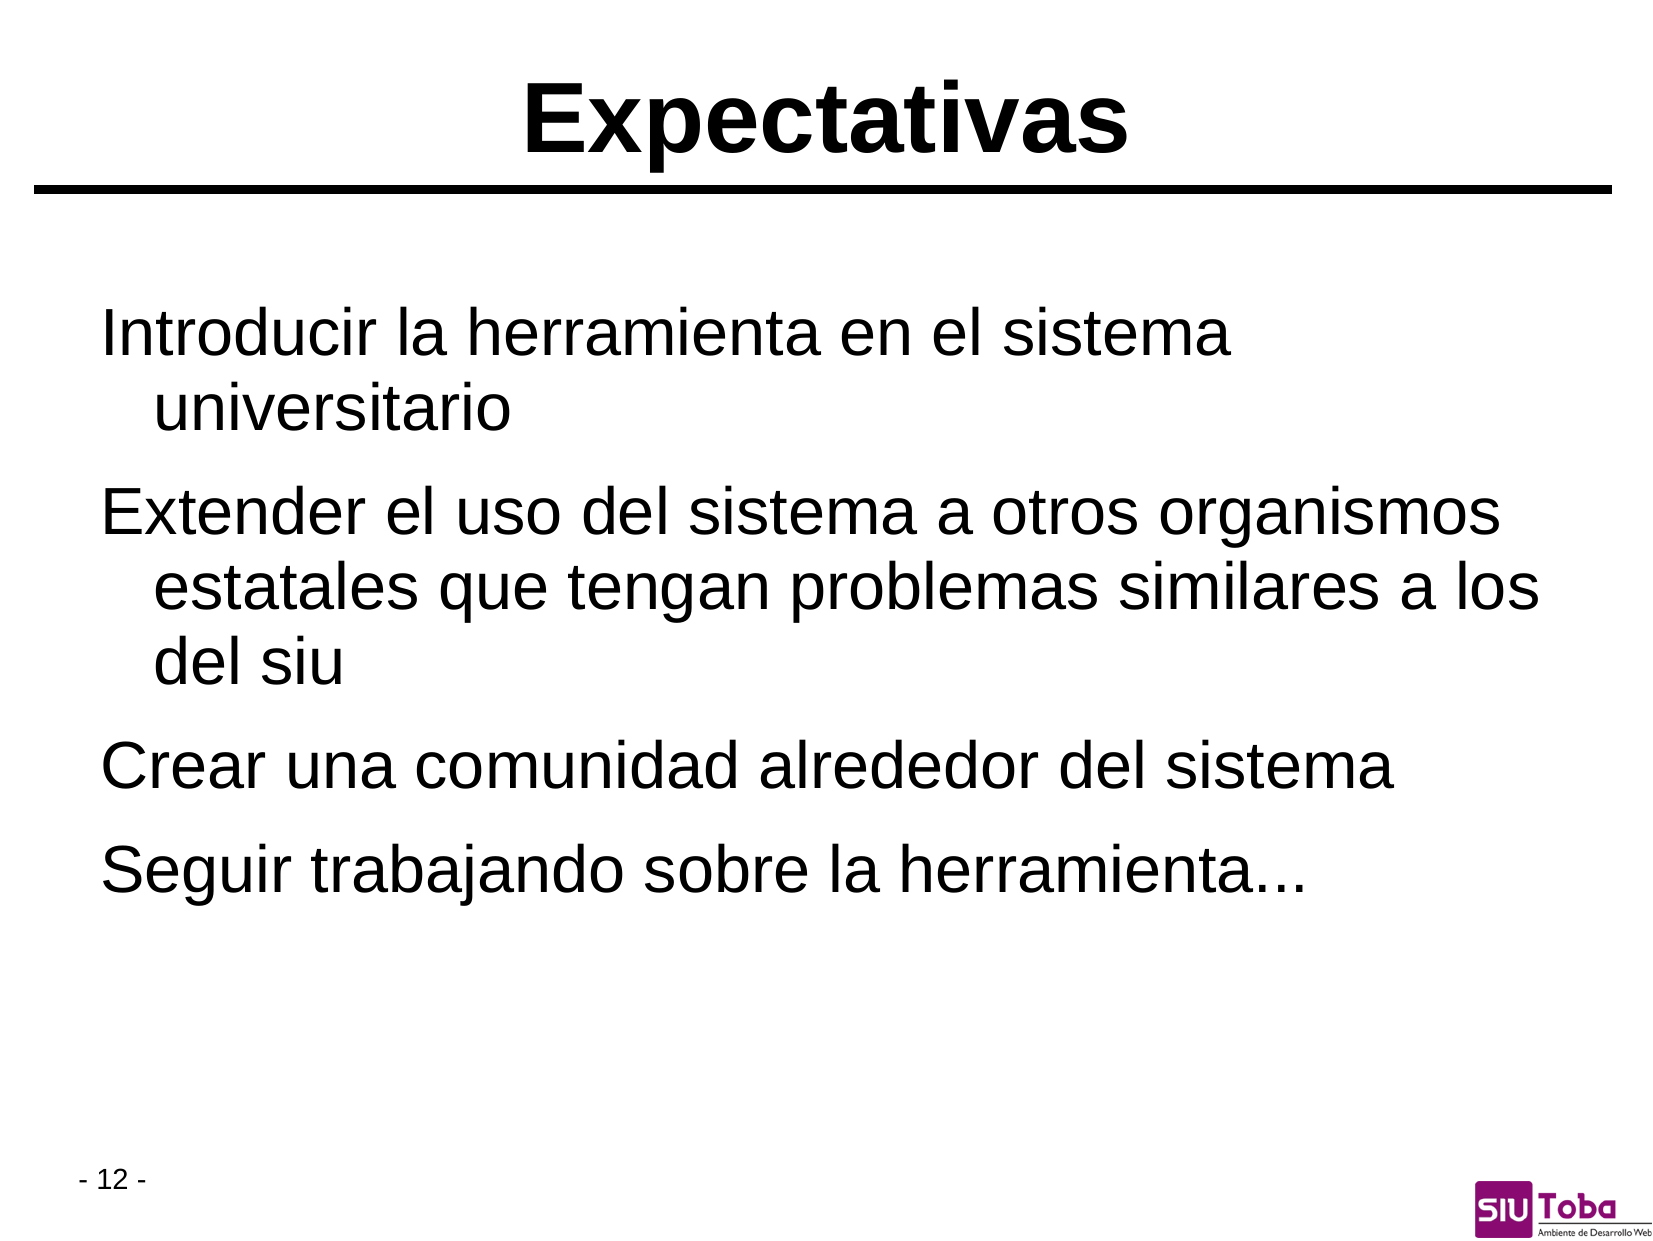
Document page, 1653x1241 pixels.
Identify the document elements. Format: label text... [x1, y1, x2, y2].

picture [1475, 1181, 1652, 1238]
title Expectativas [58, 47, 1594, 188]
list Introducir la herramienta en el sistema universitario Extender el uso del sistema a otros organismos estatales que tengan problemas similares a los del siu Crear una comunidad alrededor del sistema Seguir trabajando sobre la herramienta... [82, 295, 1565, 1110]
